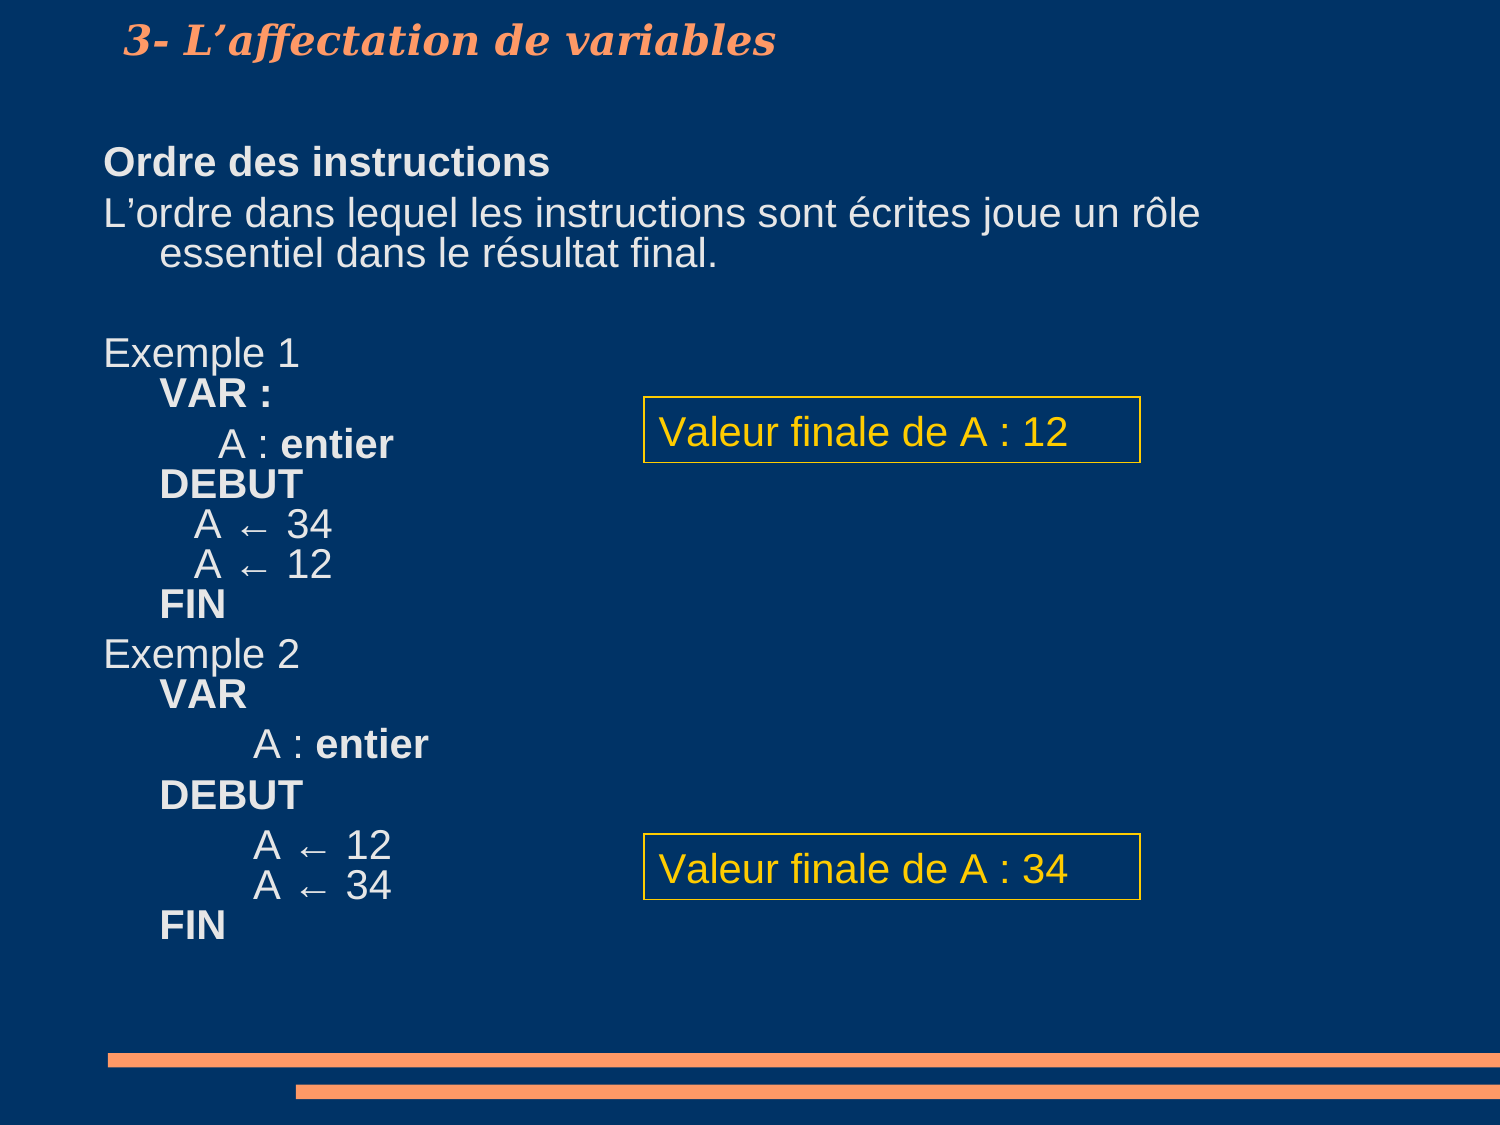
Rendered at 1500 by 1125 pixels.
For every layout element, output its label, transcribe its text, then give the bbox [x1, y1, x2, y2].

list Ordre des instructions L’ordre dans lequel les instructions sont écrites joue un rôle essentiel dans le résultat final. Exemple 1 VAR : A : entier DEBUT A ← 34 A ← 12 FIN Exemple 2 VAR A : entier DEBUT A ← 12 A ← 34 FIN [88, 137, 1353, 813]
title 3- L’affectation de variables [88, 0, 1364, 79]
text_box Valeur finale de A : 12 [643, 397, 1140, 463]
text_box Valeur finale de A : 34 [643, 834, 1140, 900]
